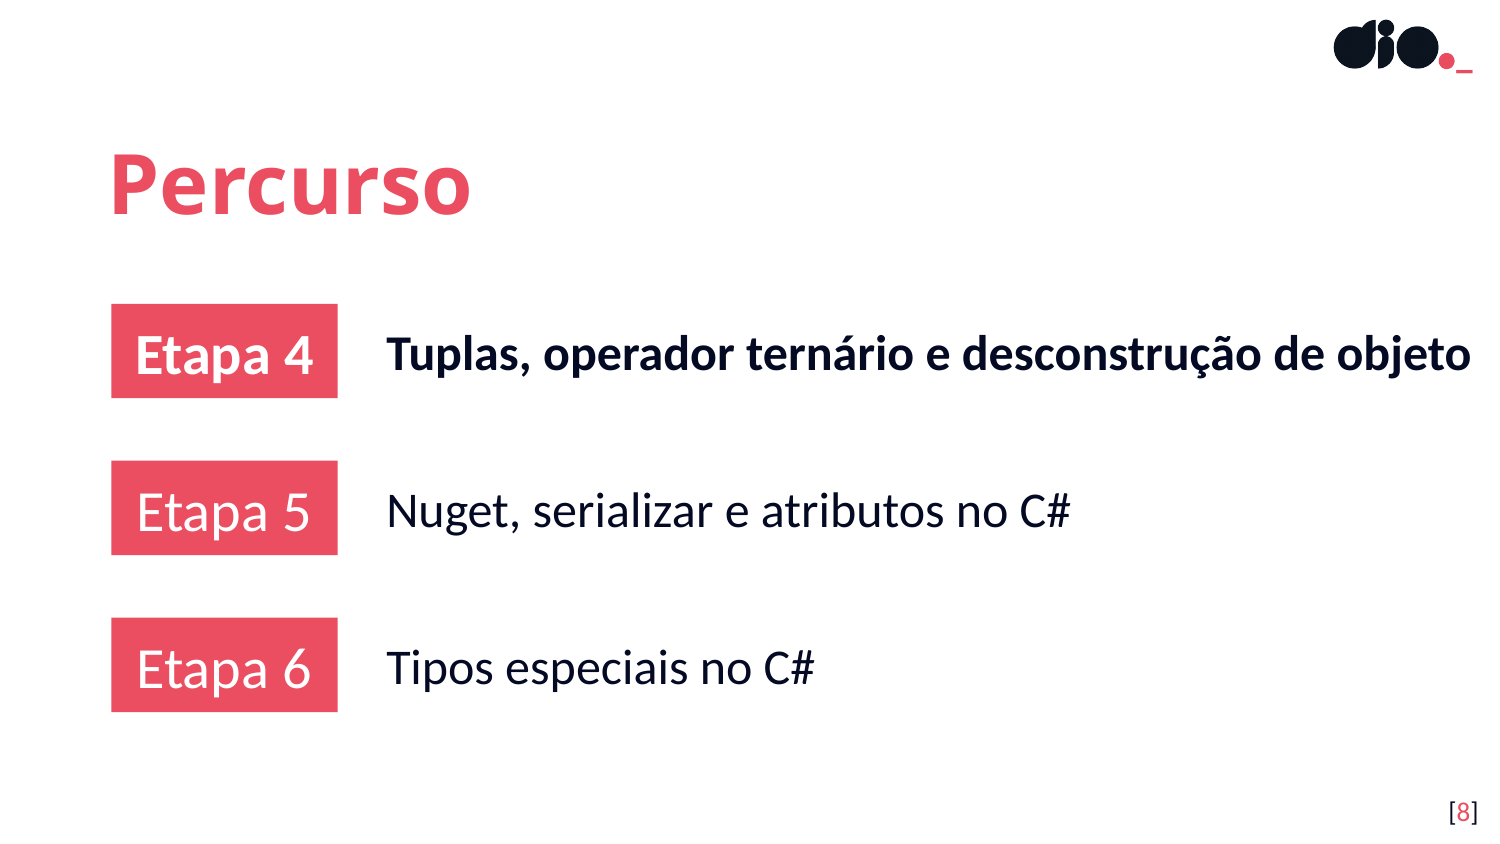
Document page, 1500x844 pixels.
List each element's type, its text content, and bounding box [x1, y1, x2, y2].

text_box Etapa 6 [111, 617, 338, 713]
picture [1333, 19, 1473, 74]
text_box Tipos especiais no C# [371, 627, 1384, 703]
text_box Etapa 4 [111, 303, 338, 399]
text_box Tuplas, operador ternário e desconstrução de objeto [371, 313, 1500, 389]
text_box Percurso [92, 104, 1309, 243]
text_box Etapa 5 [111, 460, 338, 556]
slide_number [<number>] [1403, 779, 1494, 844]
text_box Nuget, serializar e atributos no C# [371, 470, 1437, 546]
